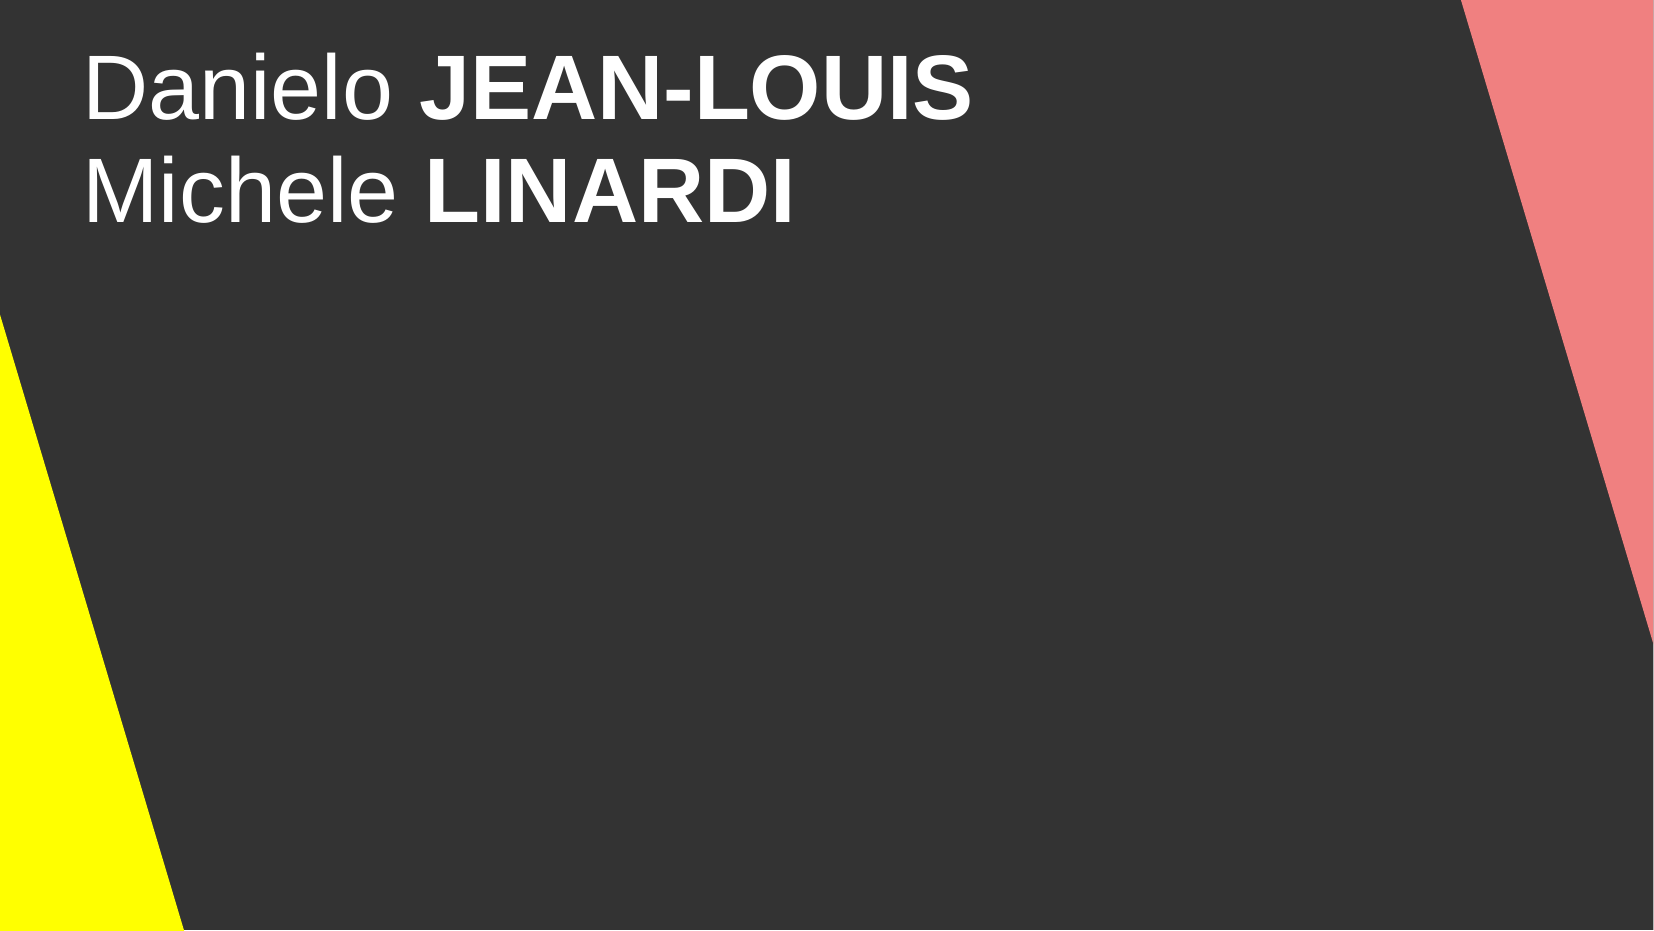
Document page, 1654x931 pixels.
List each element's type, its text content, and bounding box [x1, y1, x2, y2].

text_box [1460, 0, 1654, 647]
subtitle Danielo JEAN-LOUIS Michele LINARDI [82, 36, 1571, 758]
text_box [0, 314, 185, 931]
